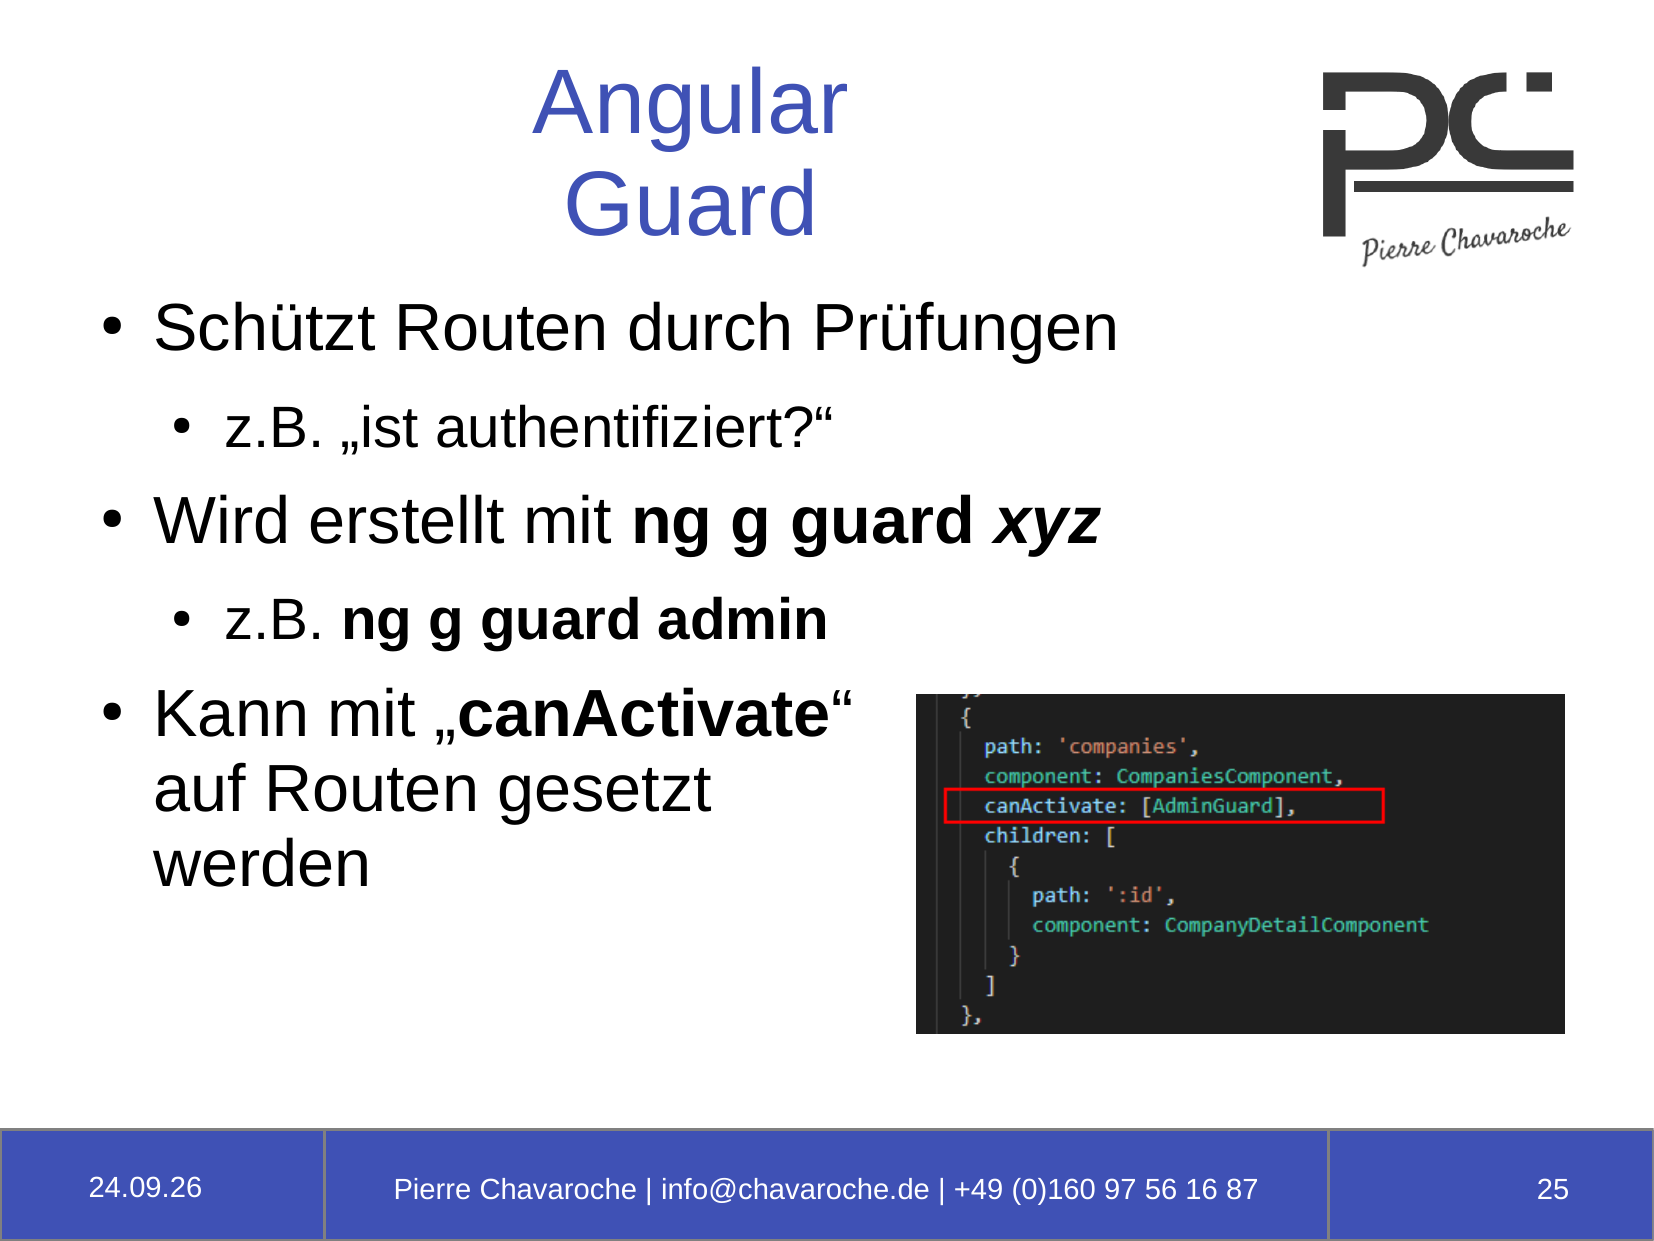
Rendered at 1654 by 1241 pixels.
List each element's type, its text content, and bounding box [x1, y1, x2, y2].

picture [1307, 29, 1589, 311]
title Angular Guard [82, 49, 1300, 257]
list Schützt Routen durch Prüfungen z.B. „ist authentifiziert?“ Wird erstellt mit ng g guard xyz z.B. ng g guard admin Kann mit „canActivate“ auf Routen gesetzt werden [82, 290, 1571, 1109]
picture [916, 694, 1565, 1034]
